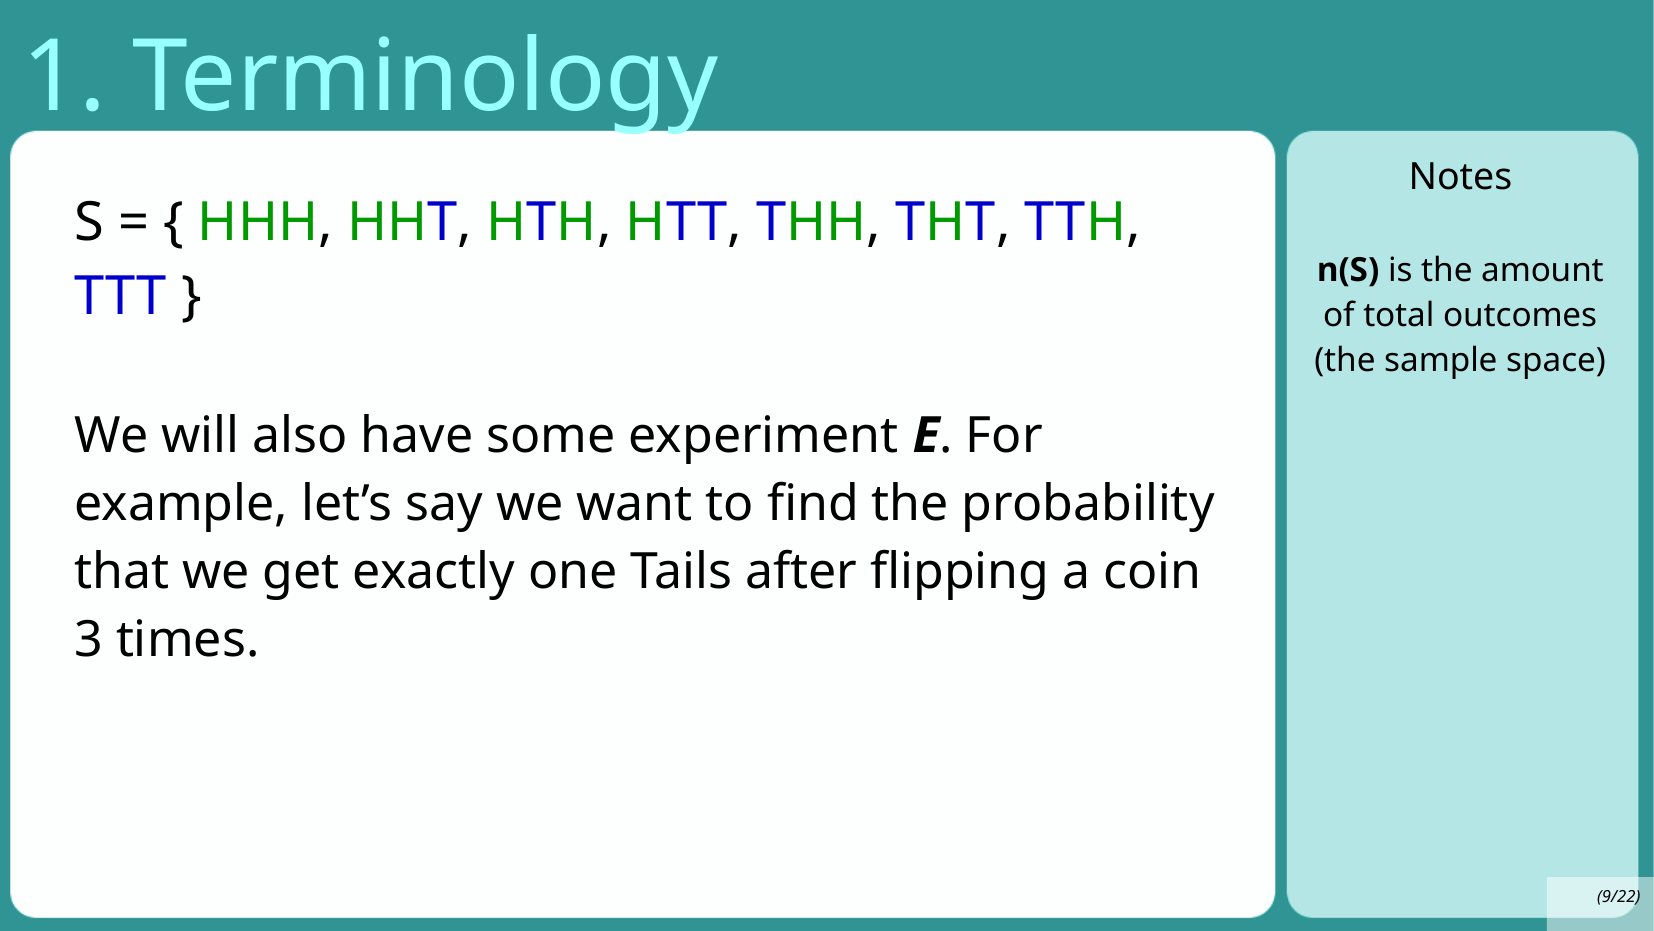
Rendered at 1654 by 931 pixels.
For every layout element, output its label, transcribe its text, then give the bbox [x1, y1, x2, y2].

text_box (<number>/22) [1546, 877, 1654, 931]
picture [0, 0, 1654, 931]
text_box Notes n(S) is the amount of total outcomes (the sample space) [1290, 141, 1631, 661]
text_box S = { HHH, HHT, HTH, HTT, THH, THT, TTH, TTT } We will also have some experiment E. For example, let’s say we want to find the probability that we get exactly one Tails after flipping a coin 3 times. [74, 182, 1244, 761]
title 1. Terminology [22, 13, 1511, 130]
